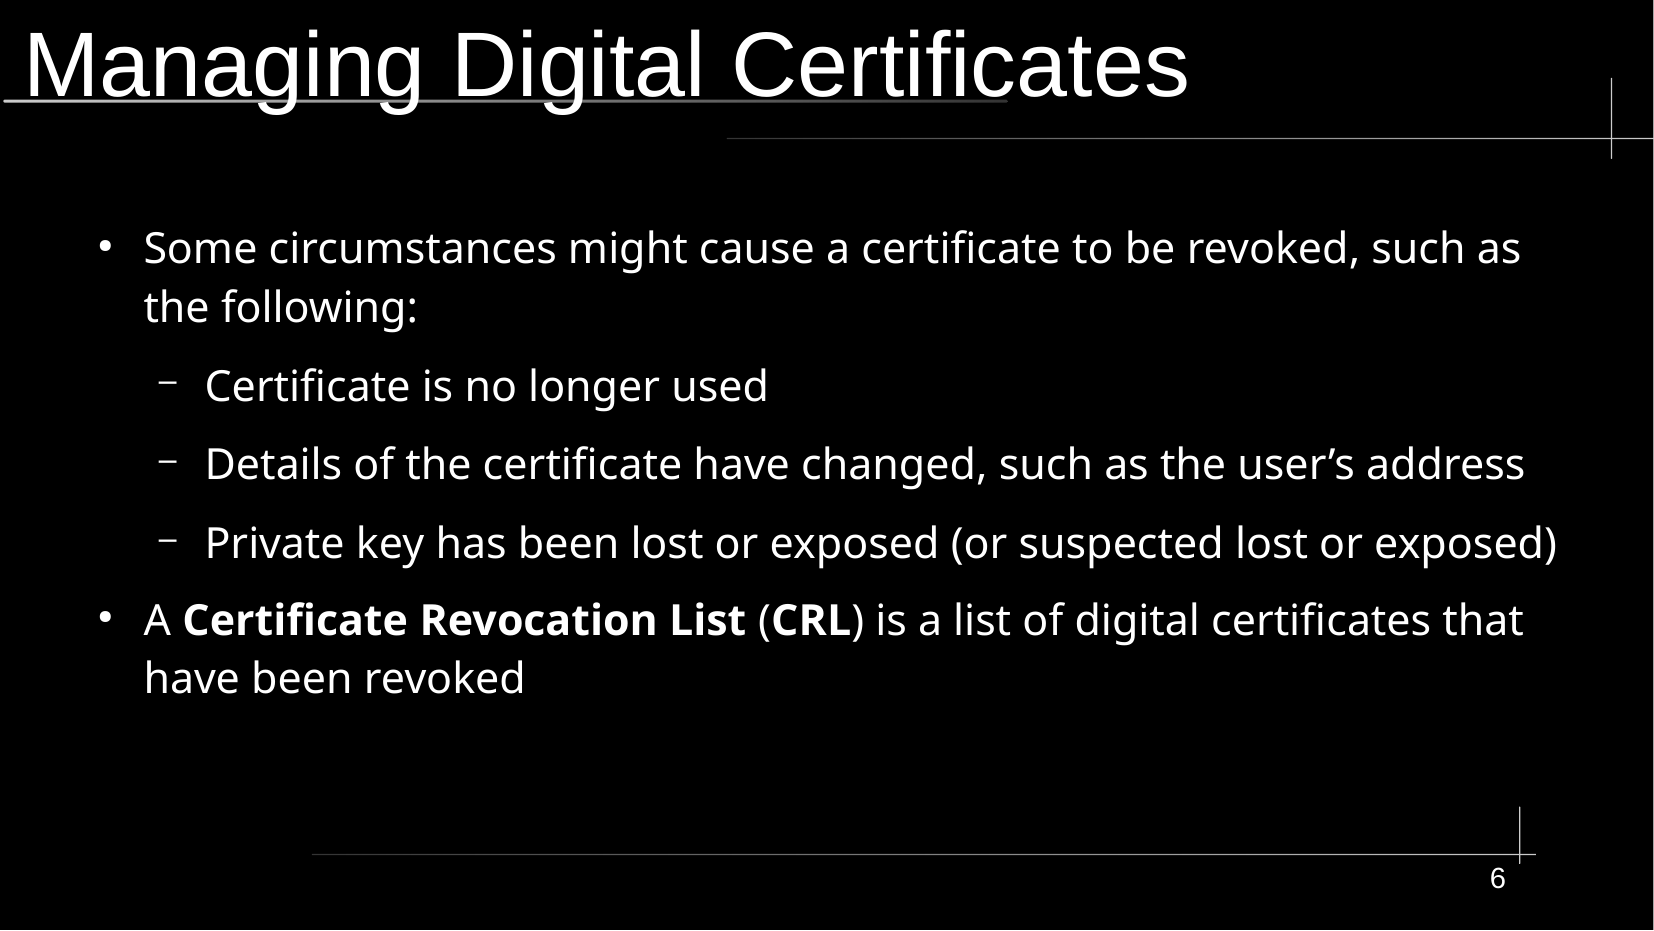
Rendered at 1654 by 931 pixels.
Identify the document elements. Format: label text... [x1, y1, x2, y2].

list Some circumstances might cause a certificate to be revoked, such as the following: Certificate is no longer used Details of the certificate have changed, such as the user’s address Private key has been lost or exposed (or suspected lost or exposed) A Certificate Revocation List (CRL) is a list of digital certificates that have been revoked [82, 217, 1571, 758]
title Managing Digital Certificates [23, 11, 1589, 119]
